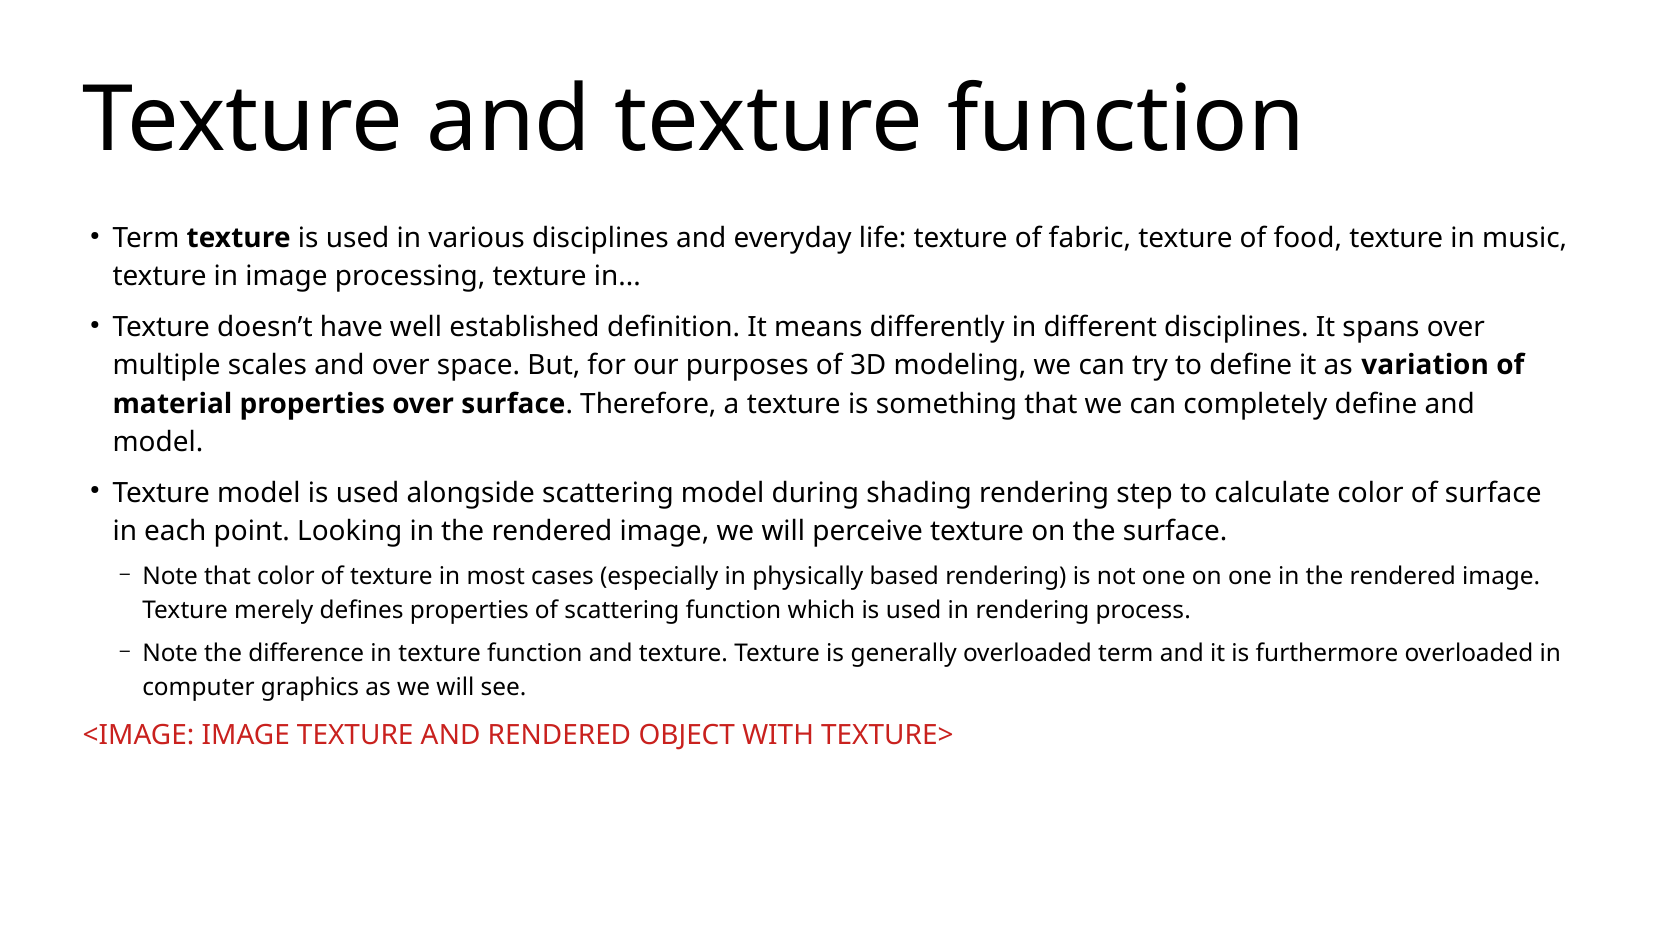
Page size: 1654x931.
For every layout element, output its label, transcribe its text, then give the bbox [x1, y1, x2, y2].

list Term texture is used in various disciplines and everyday life: texture of fabric, texture of food, texture in music, texture in image processing, texture in... Texture doesn’t have well established definition. It means differently in different disciplines. It spans over multiple scales and over space. But, for our purposes of 3D modeling, we can try to define it as variation of material properties over surface. Therefore, a texture is something that we can completely define and model. Texture model is used alongside scattering model during shading rendering step to calculate color of surface in each point. Looking in the rendered image, we will perceive texture on the surface. Note that color of texture in most cases (especially in physically based rendering) is not one on one in the rendered image. Texture merely defines properties of scattering function which is used in rendering process. Note the difference in texture function and texture. Texture is generally overloaded term and it is furthermore overloaded in computer graphics as we will see. <IMAGE: IMAGE TEXTURE AND RENDERED OBJECT WITH TEXTURE> [82, 217, 1571, 758]
title Texture and texture function [82, 37, 1571, 193]
